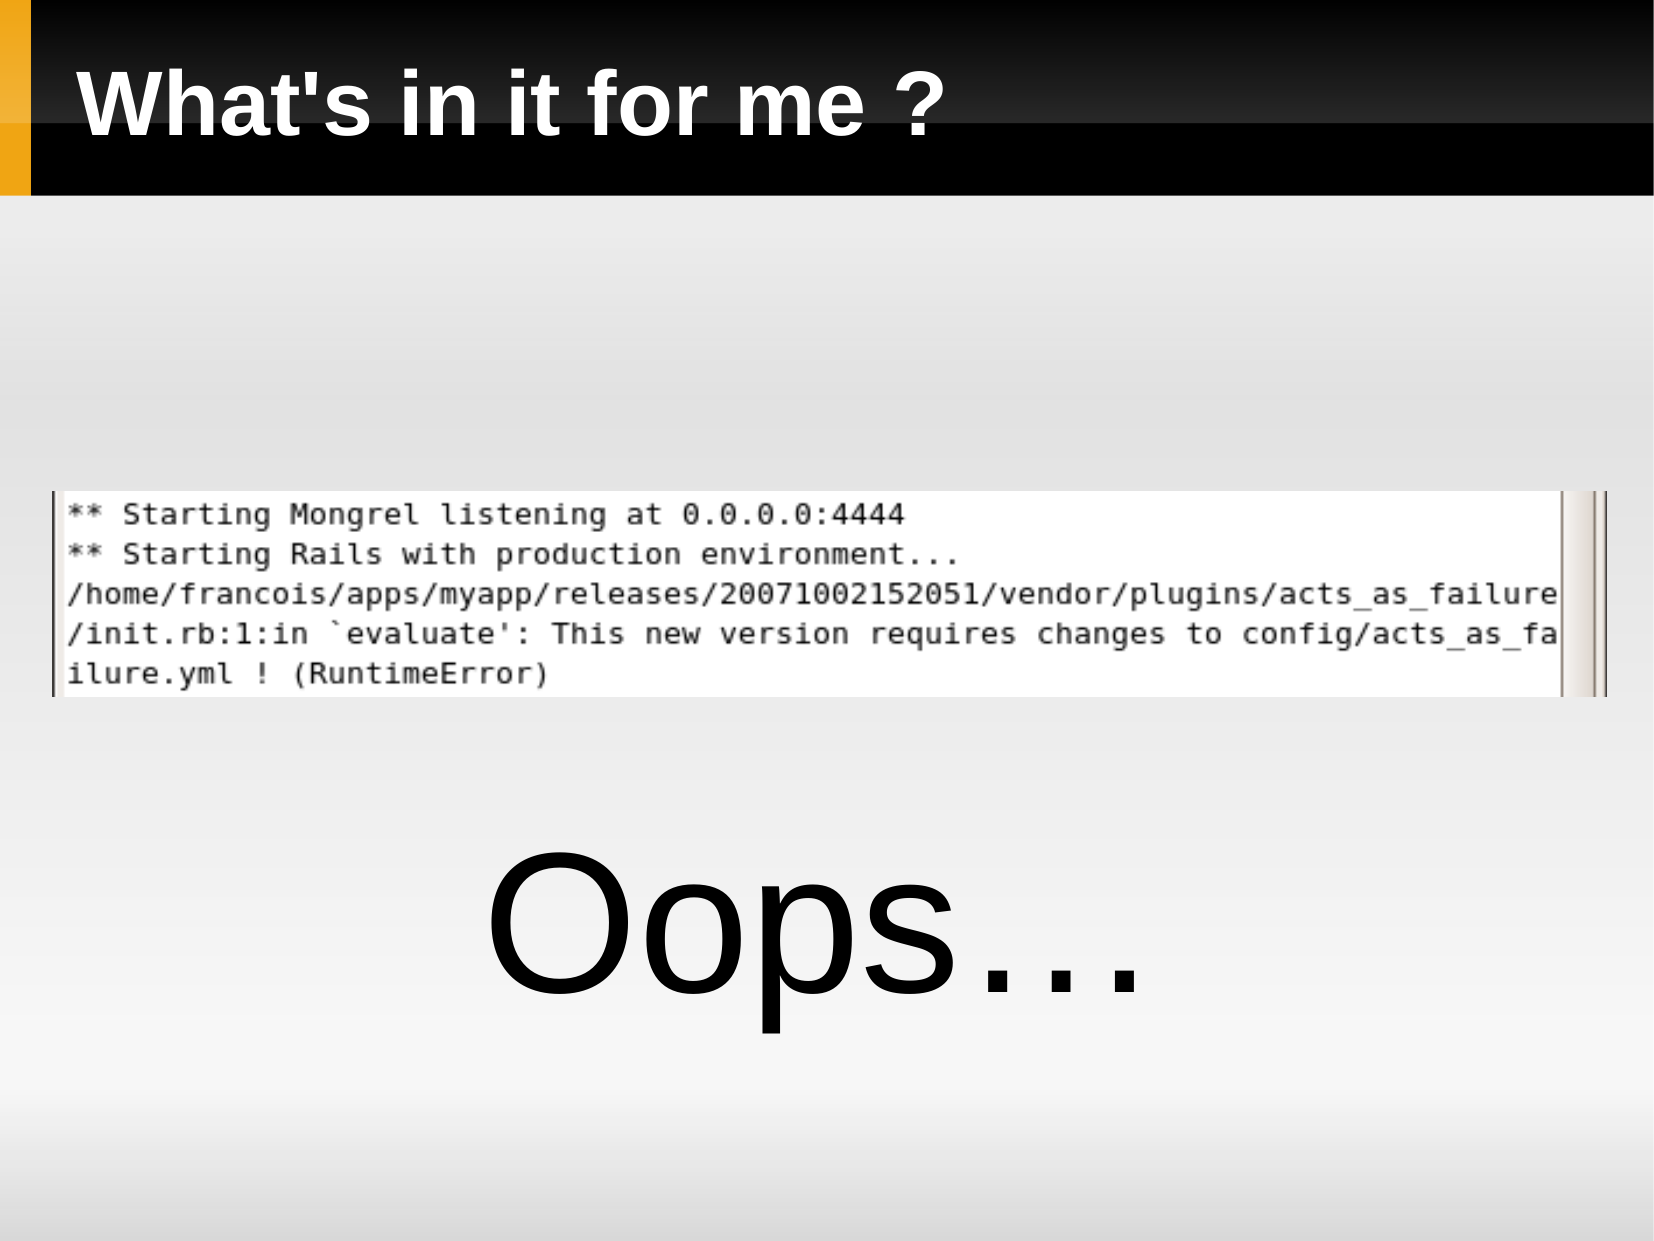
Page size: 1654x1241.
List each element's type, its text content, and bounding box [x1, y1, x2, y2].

text_box Oops… [54, 803, 1590, 1043]
title What's in it for me ? [76, 0, 1565, 208]
picture [0, 0, 1654, 1241]
